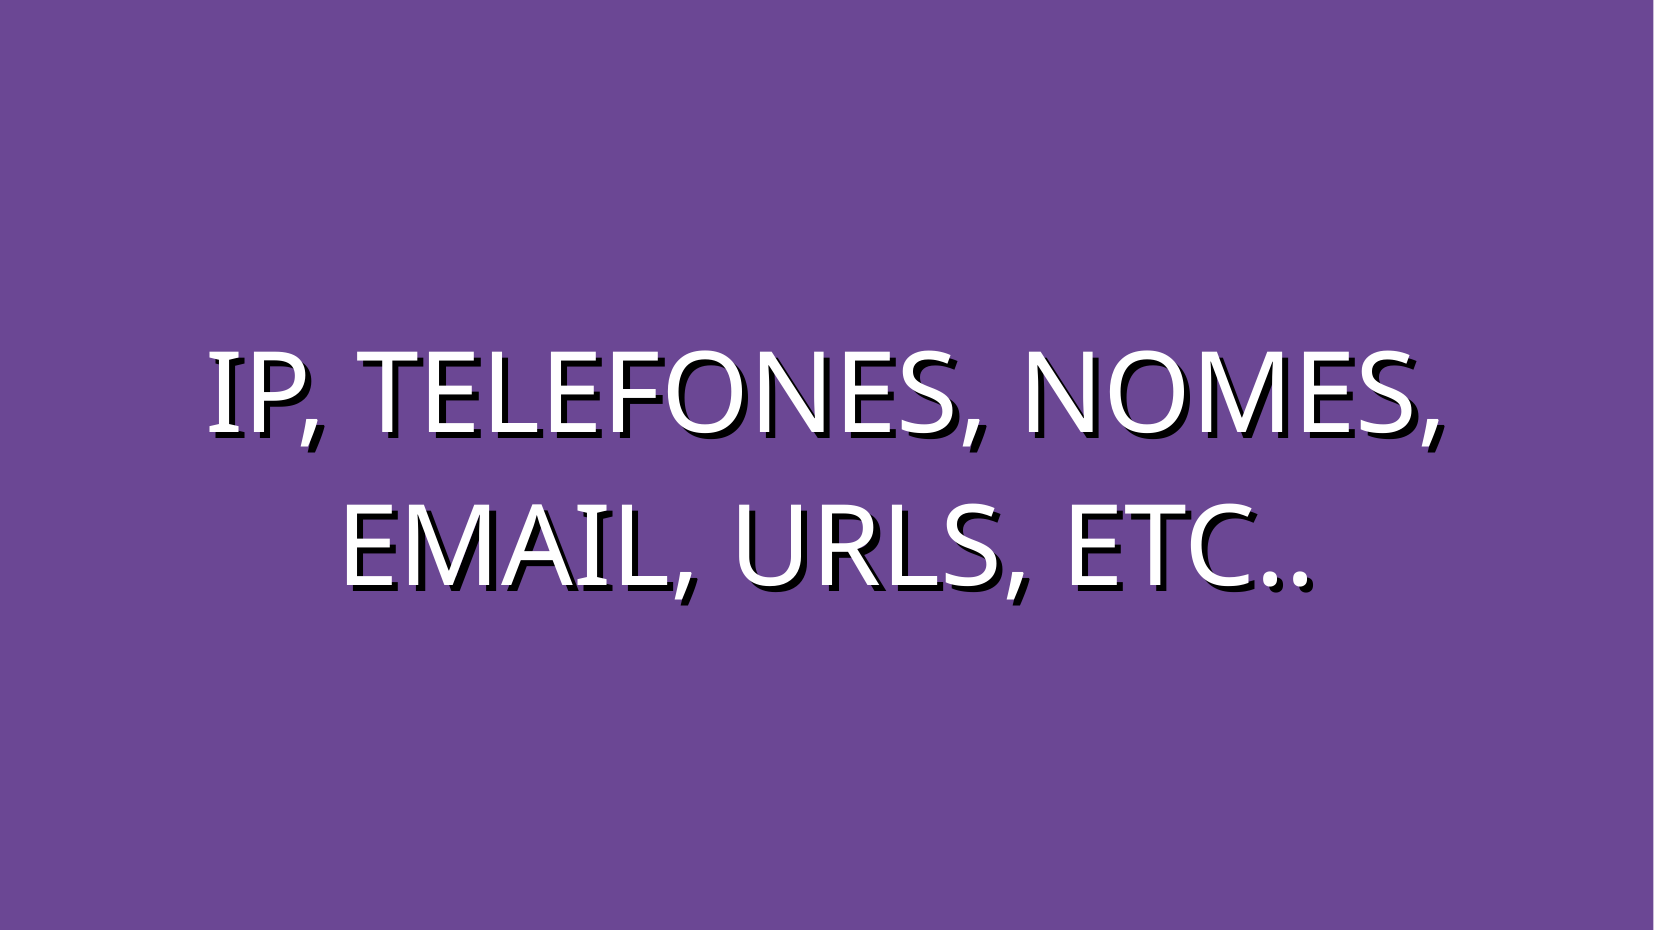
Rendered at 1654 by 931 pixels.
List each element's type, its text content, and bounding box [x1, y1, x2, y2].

subtitle IP, TELEFONES, NOMES, EMAIL, URLS, ETC.. [82, 105, 1571, 826]
